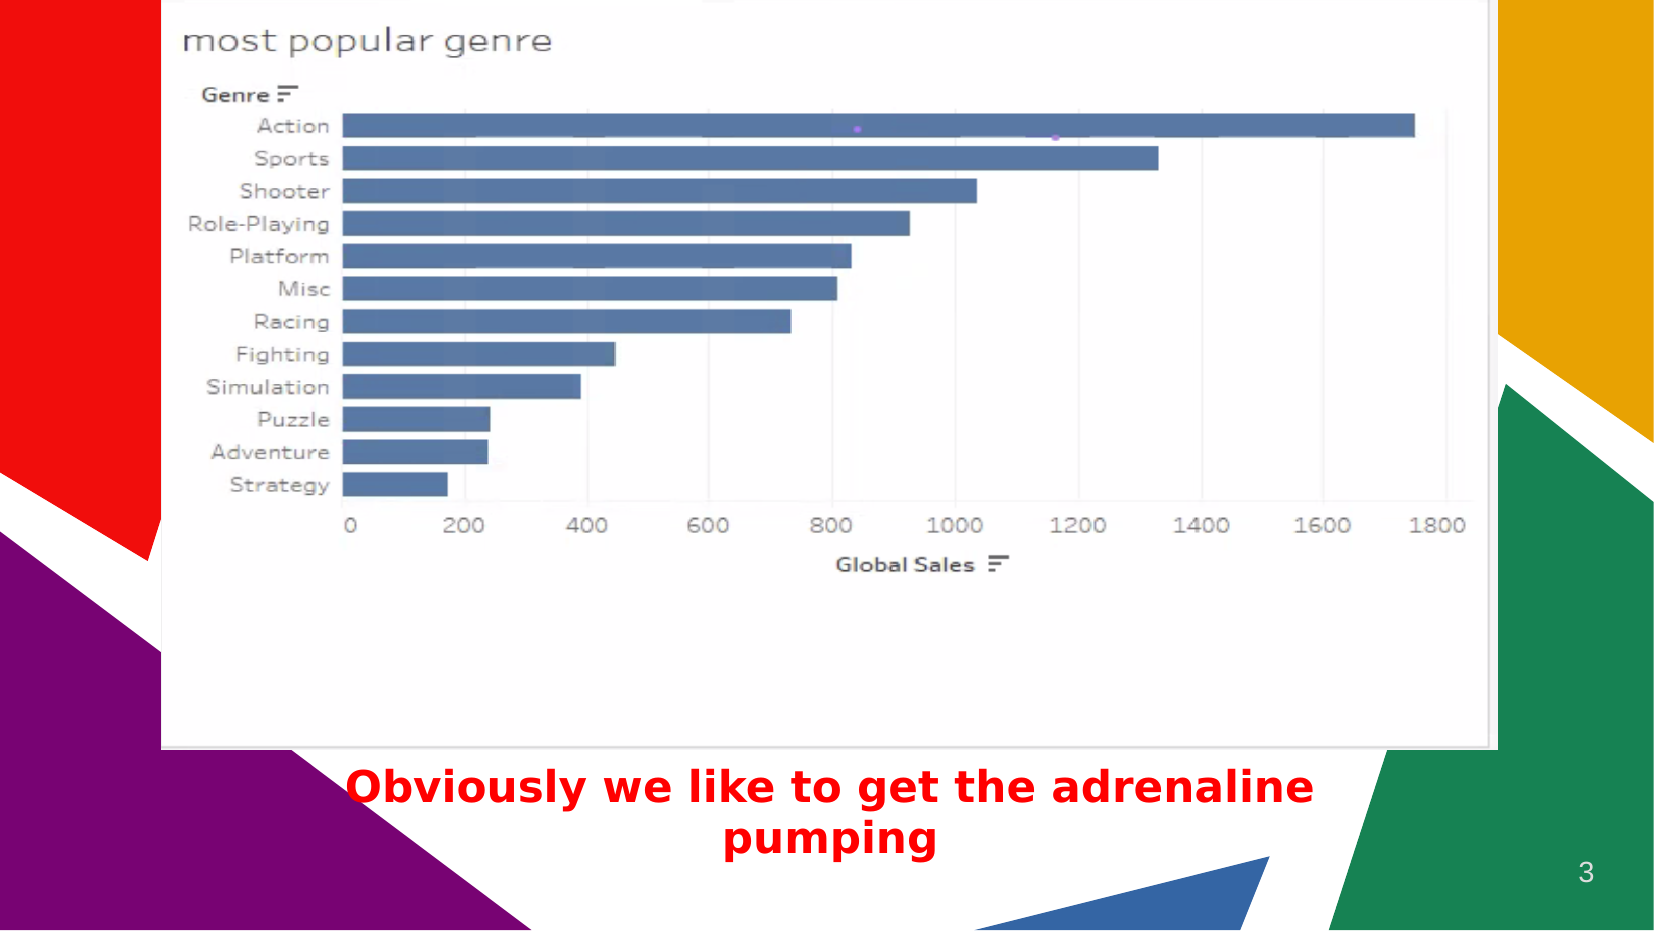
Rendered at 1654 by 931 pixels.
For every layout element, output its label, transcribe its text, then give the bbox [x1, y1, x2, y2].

title Obviously we like to get the adrenaline pumping [289, 751, 1372, 891]
picture [161, 0, 1498, 751]
